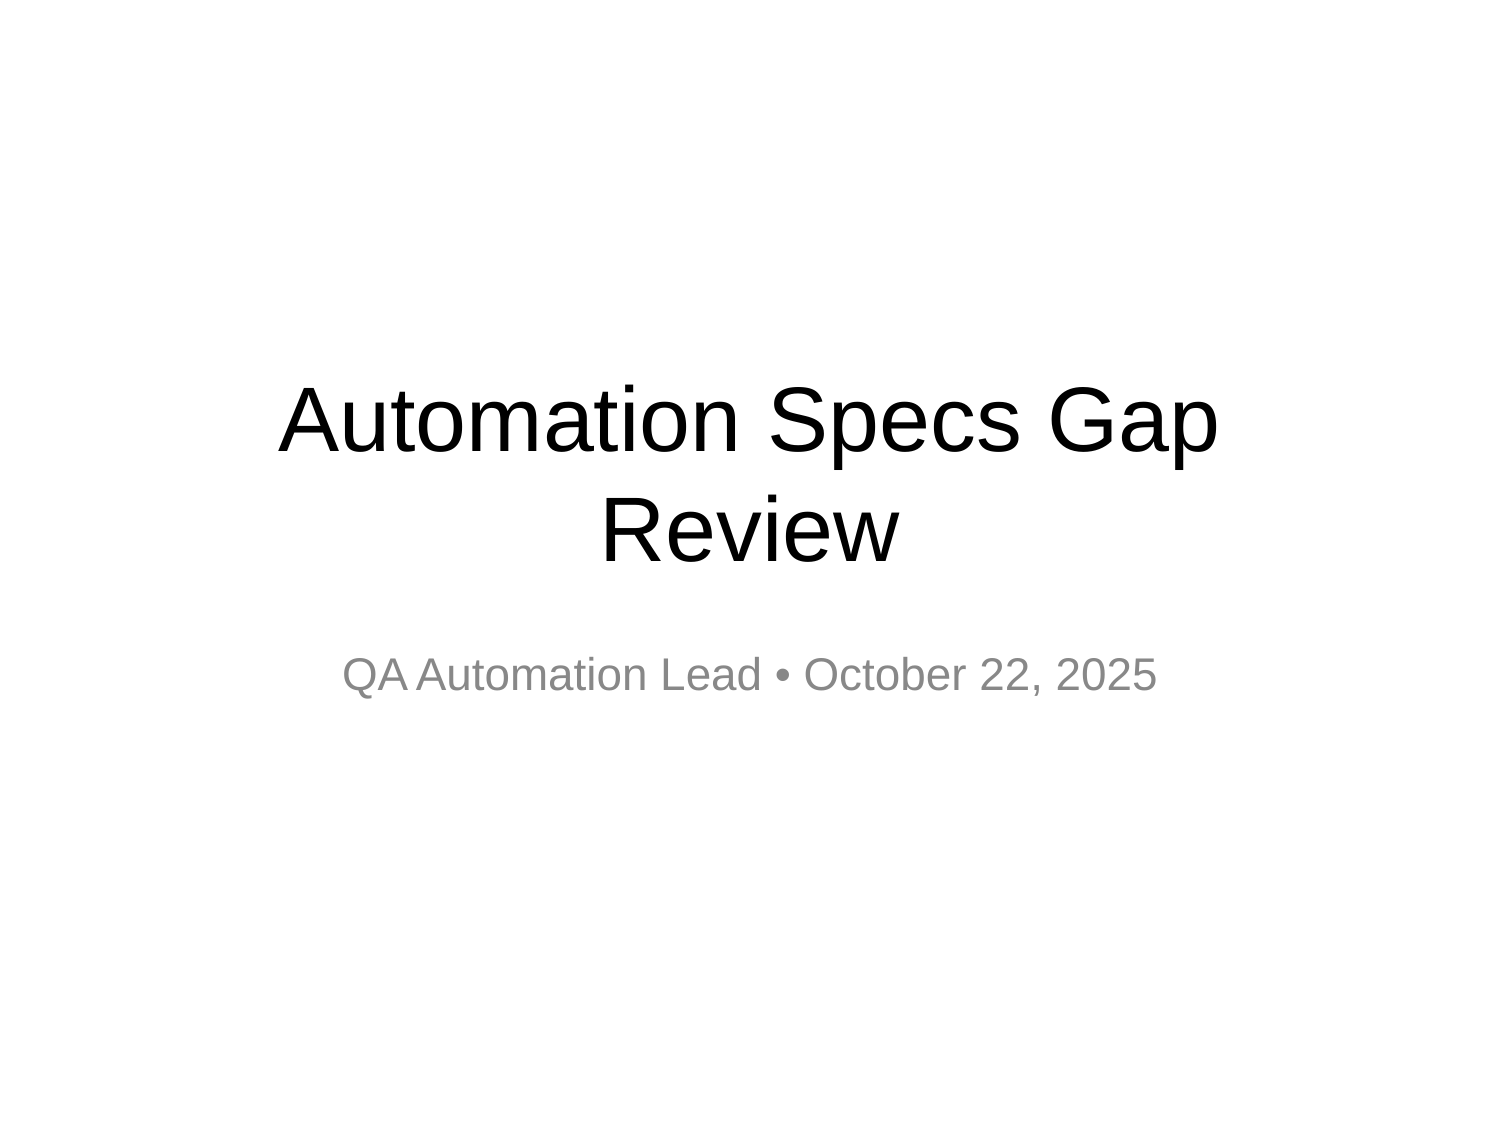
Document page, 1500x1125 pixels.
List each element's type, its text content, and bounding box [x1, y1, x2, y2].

title Automation Specs Gap Review [112, 349, 1388, 591]
subtitle QA Automation Lead • October 22, 2025 [225, 637, 1275, 925]
